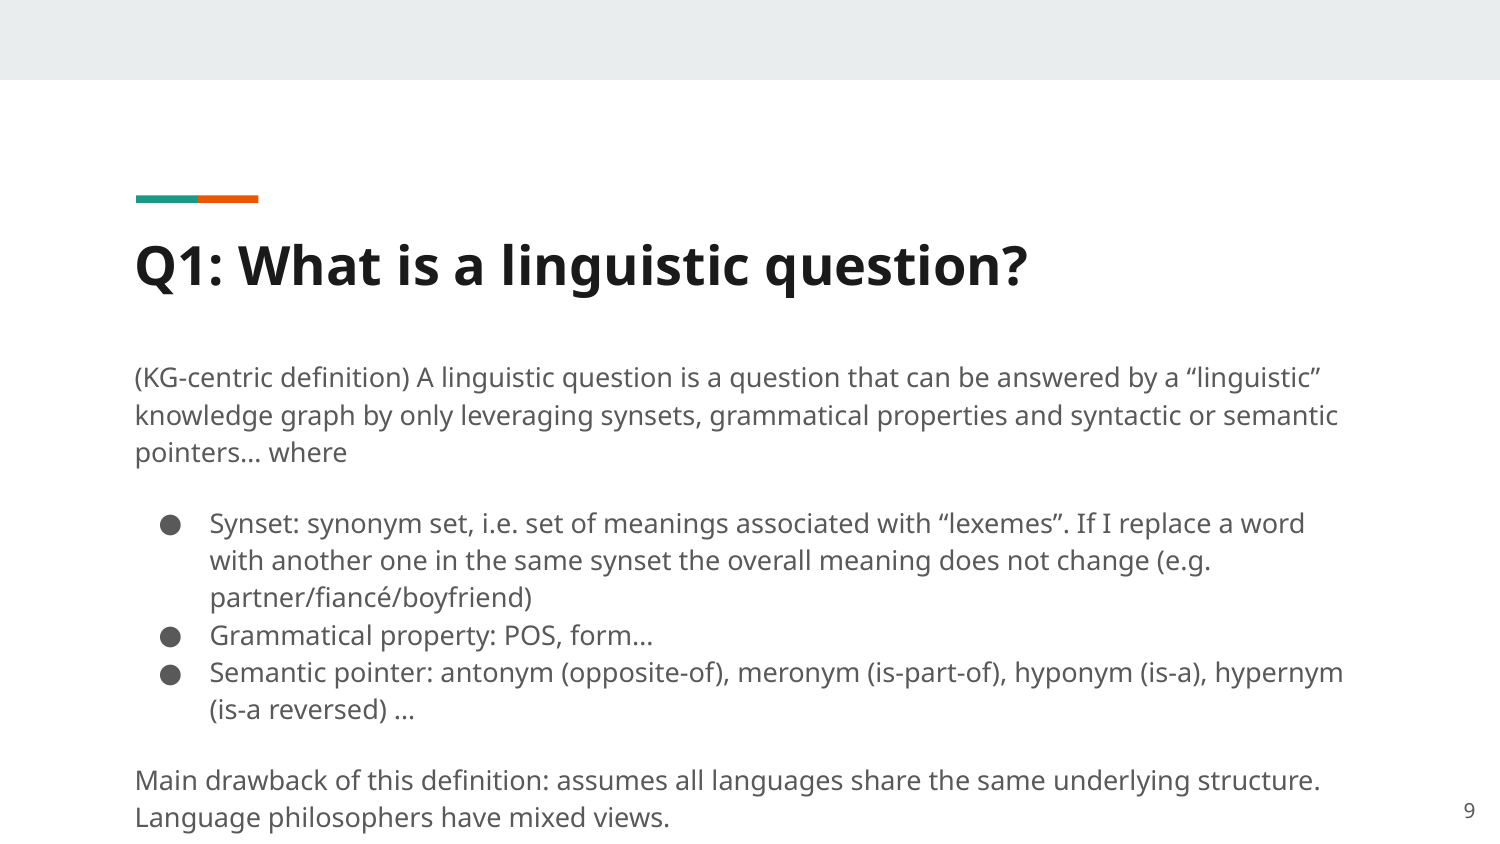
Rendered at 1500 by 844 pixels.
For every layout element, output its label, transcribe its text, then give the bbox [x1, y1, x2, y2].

title Q1: What is a linguistic question? [119, 216, 1381, 305]
slide_number <number> [1400, 779, 1491, 844]
list (KG-centric definition) A linguistic question is a question that can be answered by a “linguistic” knowledge graph by only leveraging synsets, grammatical properties and syntactic or semantic pointers… where Synset: synonym set, i.e. set of meanings associated with “lexemes”. If I replace a word with another one in the same synset the overall meaning does not change (e.g. partner/fiancé/boyfriend) Grammatical property: POS, form… Semantic pointer: antonym (opposite-of), meronym (is-part-of), hyponym (is-a), hypernym (is-a reversed) … Main drawback of this definition: assumes all languages share the same underlying structure. Language philosophers have mixed views. [119, 341, 1381, 712]
